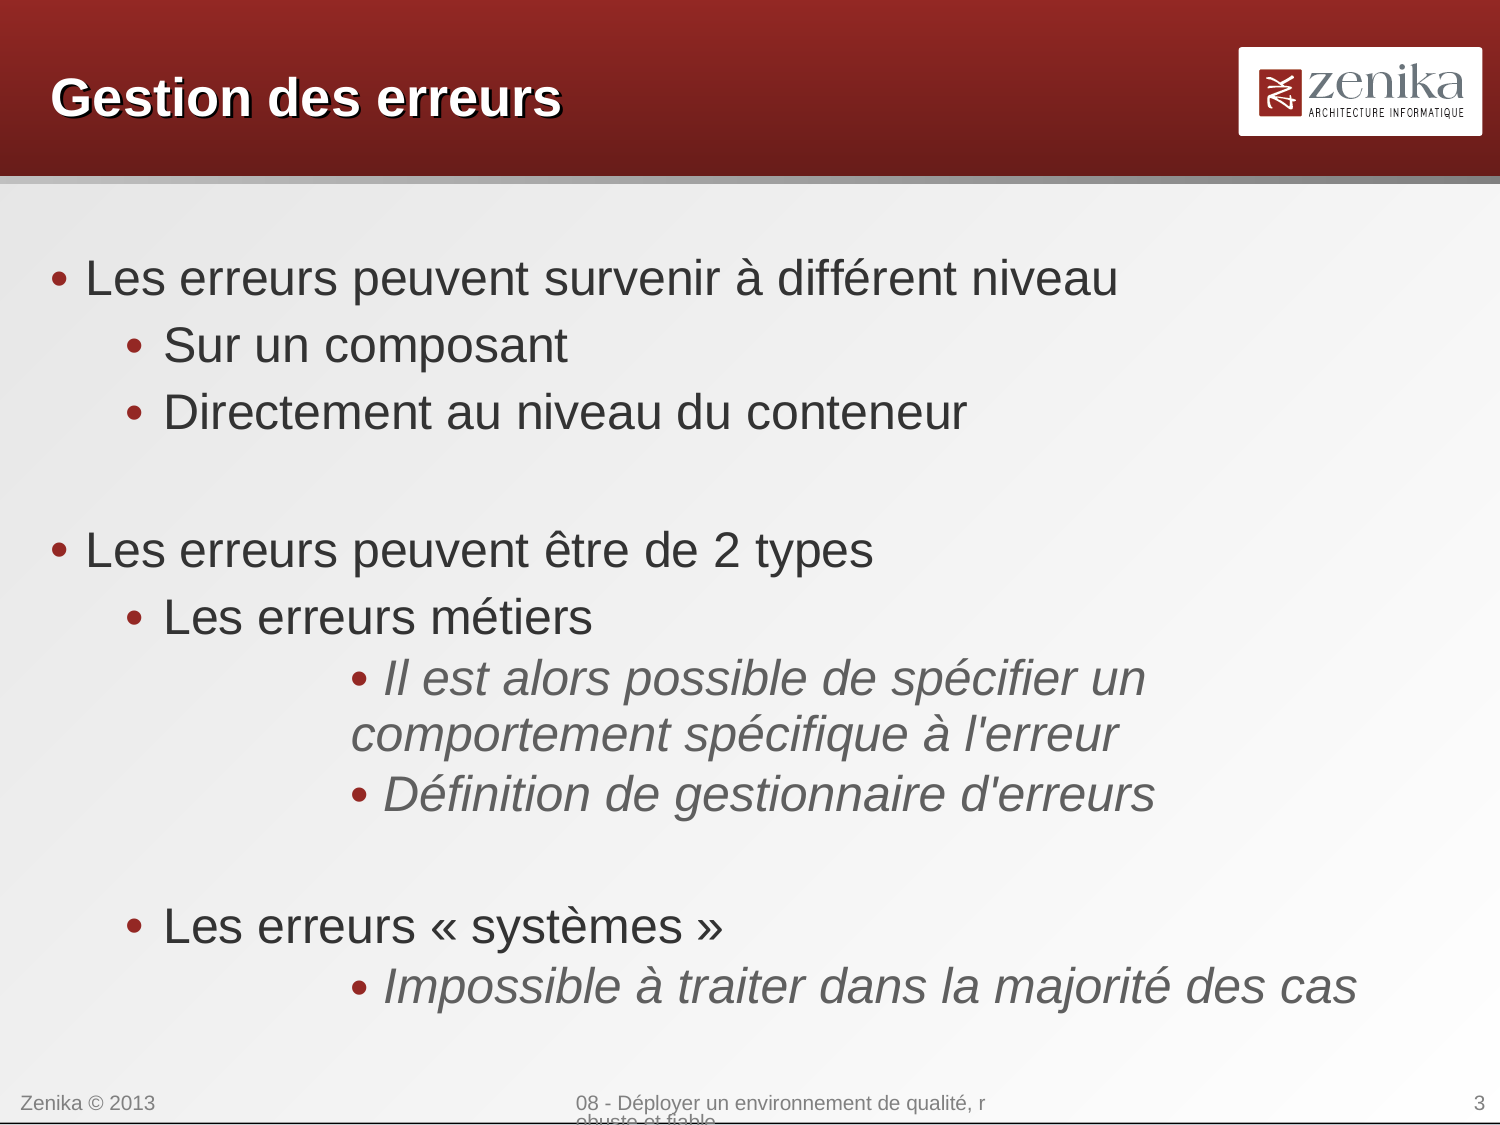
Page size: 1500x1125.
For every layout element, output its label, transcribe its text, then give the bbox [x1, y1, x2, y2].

picture [1257, 58, 1464, 125]
title Gestion des erreurs [50, 22, 1206, 172]
list Les erreurs peuvent survenir à différent niveau Sur un composant Directement au niveau du conteneur Les erreurs peuvent être de 2 types Les erreurs métiers Il est alors possible de spécifier un comportement spécifique à l'erreur Définition de gestionnaire d'erreurs Les erreurs « systèmes » Impossible à traiter dans la majorité des cas [50, 250, 1477, 1064]
